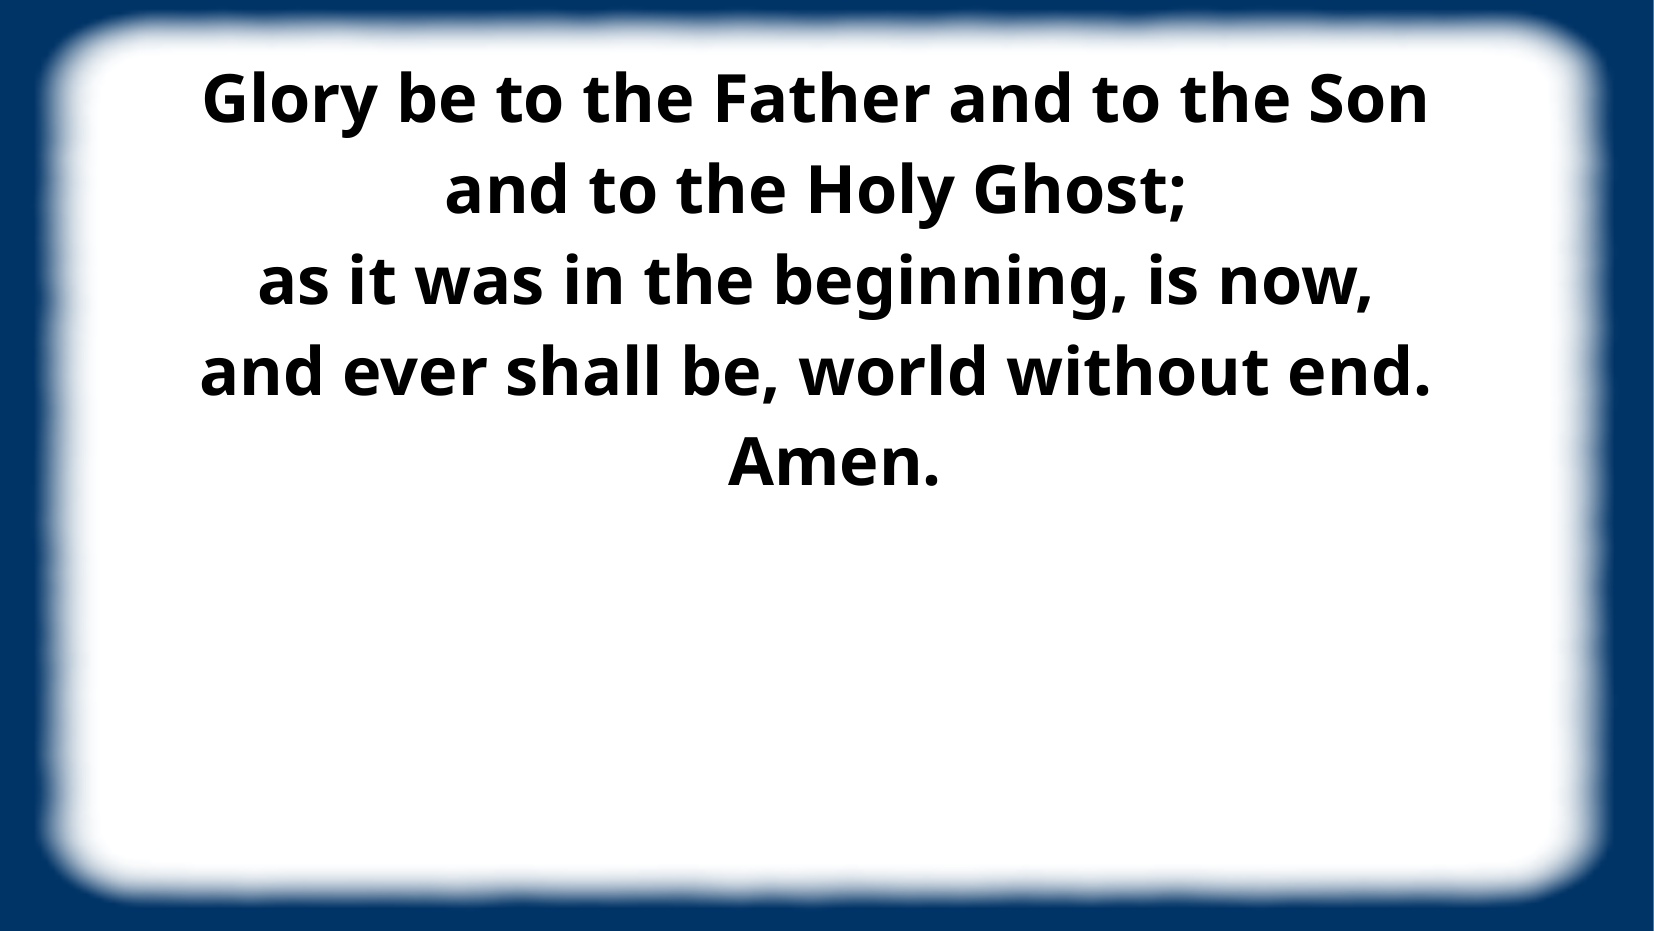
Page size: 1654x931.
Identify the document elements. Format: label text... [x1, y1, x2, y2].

picture [0, 0, 1654, 931]
text_box Glory be to the Father and to the Son and to the Holy Ghost; as it was in the beginning, is now, and ever shall be, world without end. Amen. [88, 44, 1544, 414]
